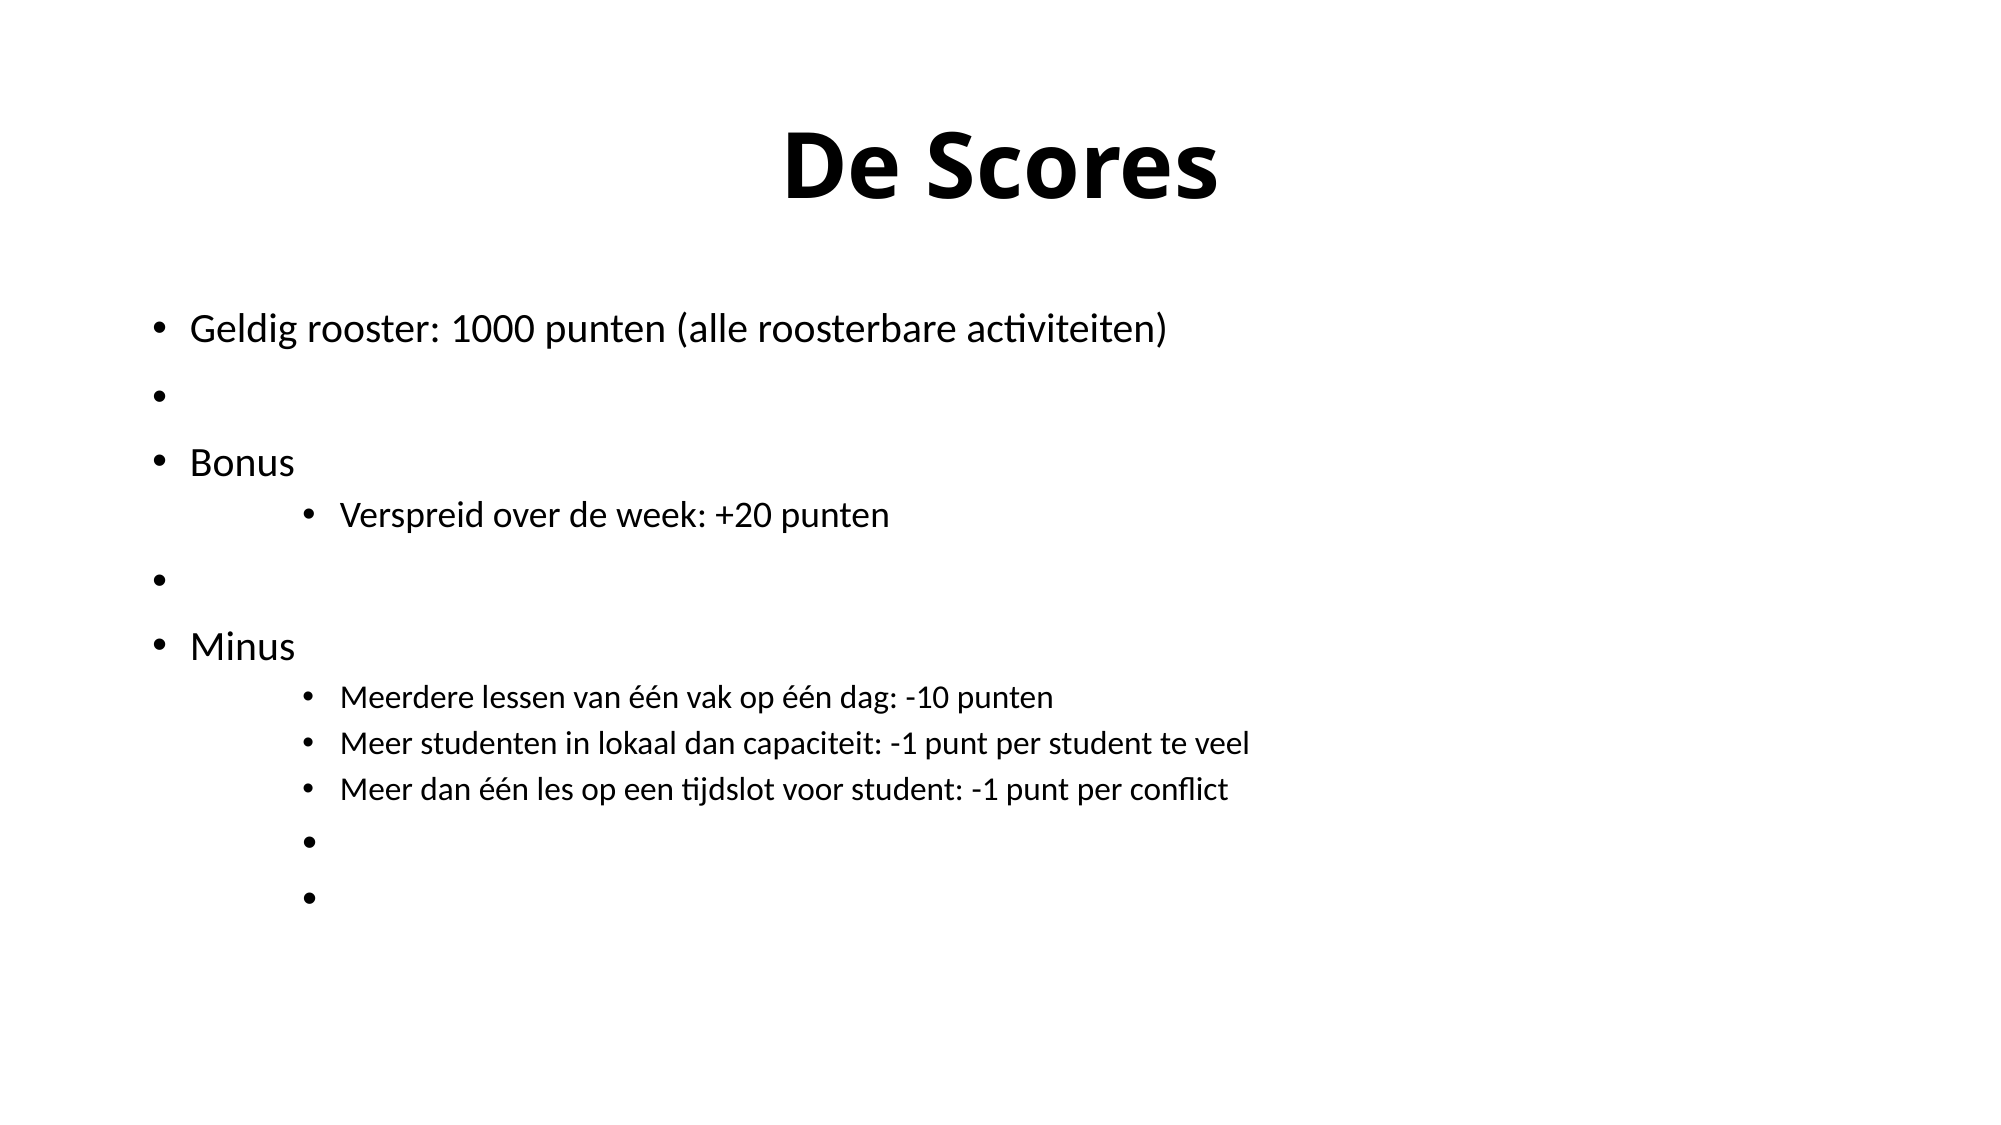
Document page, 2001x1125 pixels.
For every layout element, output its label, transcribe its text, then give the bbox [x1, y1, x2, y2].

title De Scores [137, 59, 1863, 278]
list Geldig rooster: 1000 punten (alle roosterbare activiteiten) Bonus Verspreid over de week: +20 punten Minus Meerdere lessen van één vak op één dag: -10 punten Meer studenten in lokaal dan capaciteit: -1 punt per student te veel Meer dan één les op een tijdslot voor student: -1 punt per conflict [137, 299, 1863, 1014]
